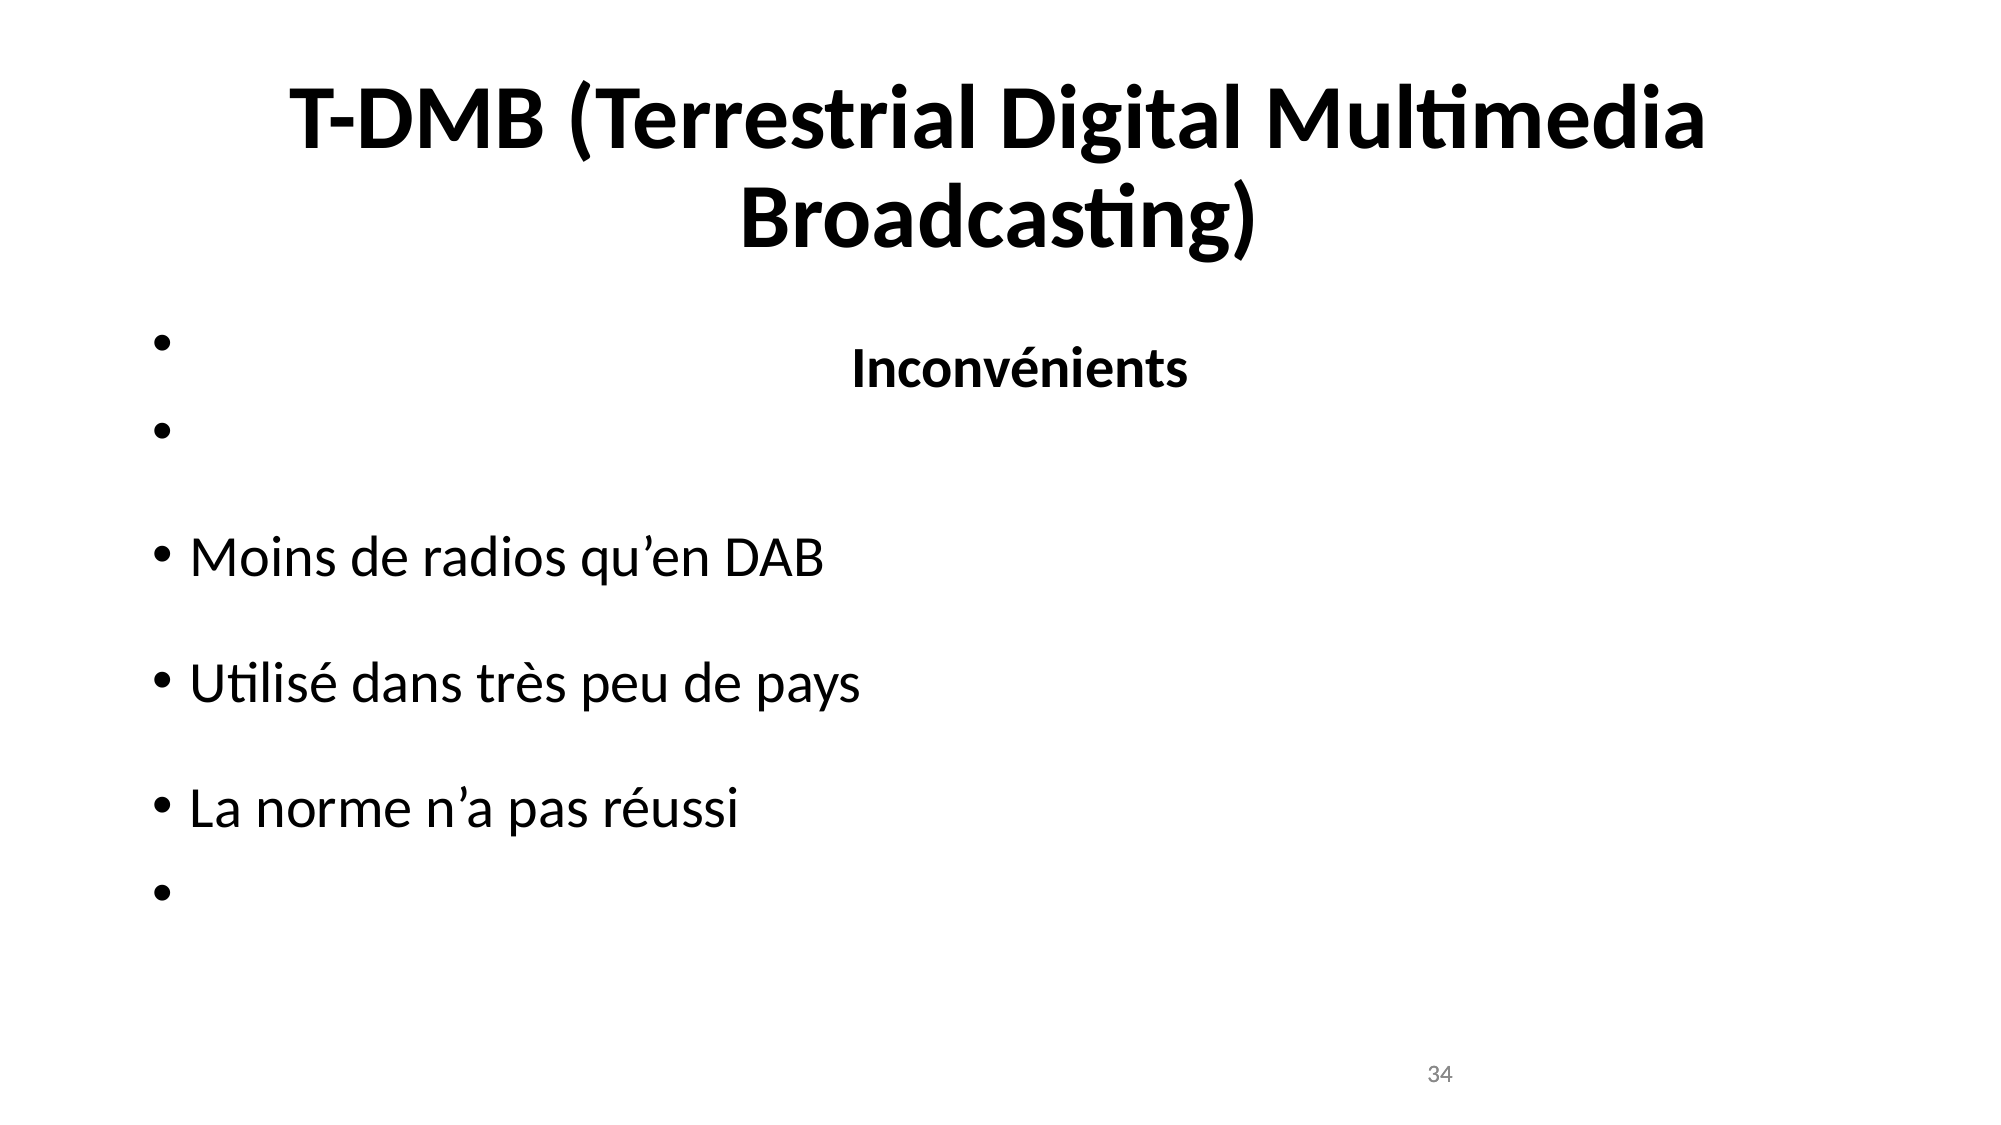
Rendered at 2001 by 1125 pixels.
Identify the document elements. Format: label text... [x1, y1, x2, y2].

text_box Inconvénients [836, 321, 1222, 408]
text_box [1412, 1042, 1863, 1103]
title T-DMB (Terrestrial Digital Multimedia Broadcasting) [137, 59, 1863, 278]
list Moins de radios qu’en DAB Utilisé dans très peu de pays La norme n’a pas réussi [137, 299, 1863, 1014]
